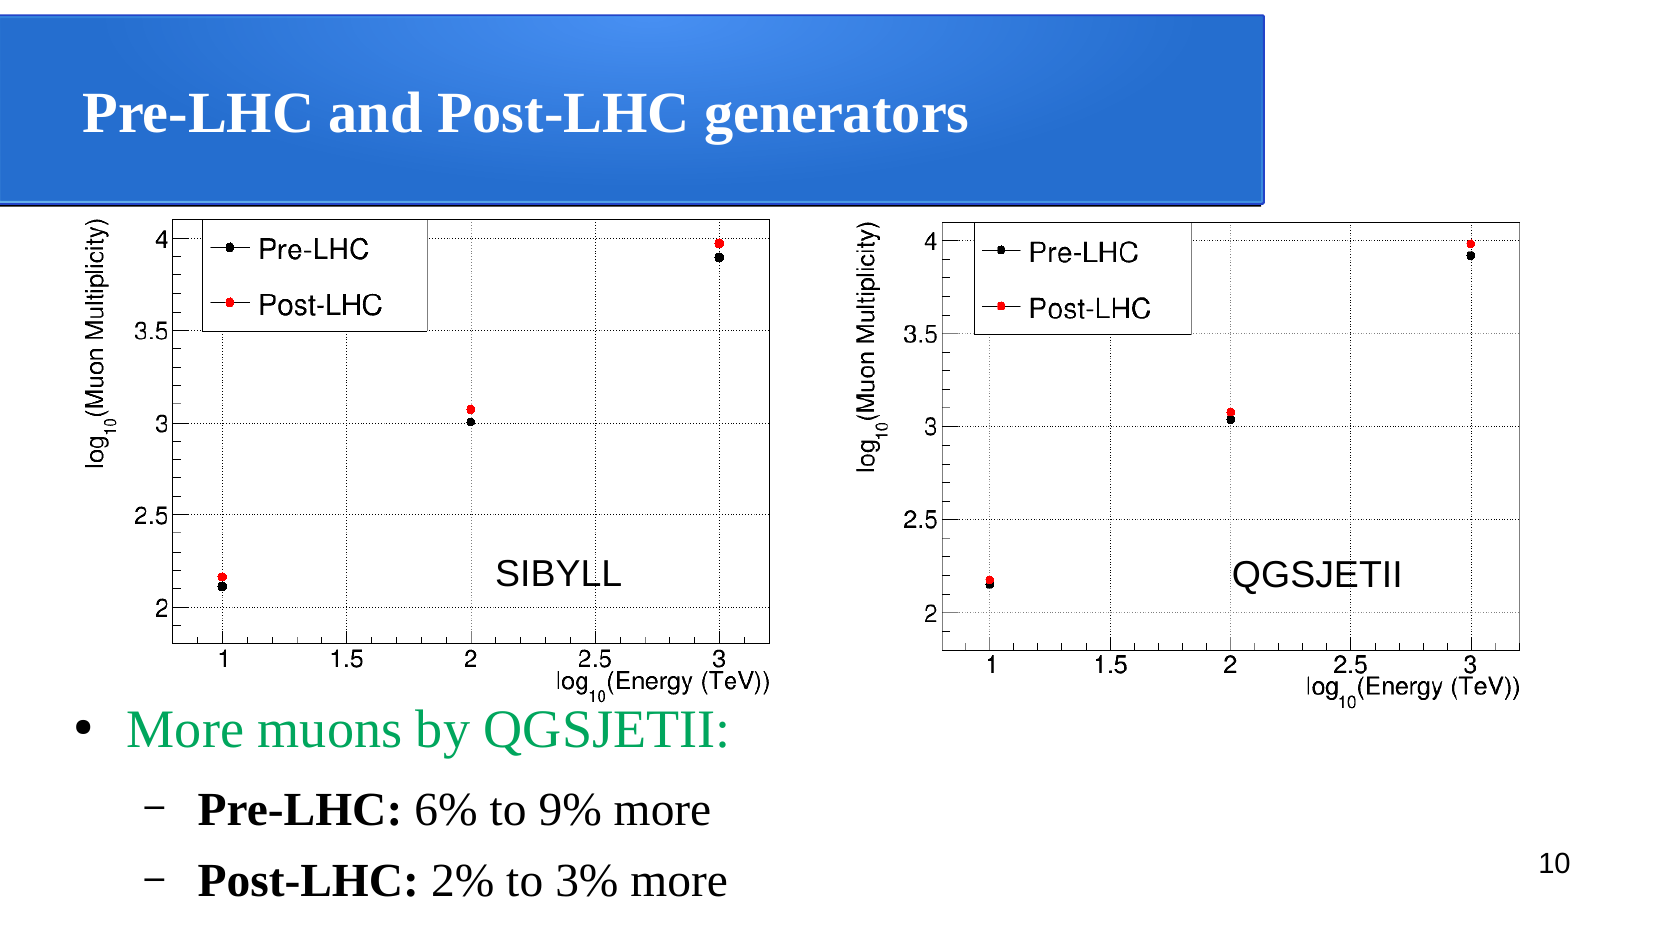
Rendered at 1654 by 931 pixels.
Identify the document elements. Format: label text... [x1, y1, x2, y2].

text_box QGSJETII [1217, 546, 1510, 646]
title Pre-LHC and Post-LHC generators [82, 29, 1235, 195]
list More muons by QGSJETII: Pre-LHC: 6% to 9% more Post-LHC: 2% to 3% more [55, 699, 1013, 909]
picture [80, 209, 776, 705]
text_box SIBYLL [480, 545, 773, 644]
picture [849, 211, 1527, 711]
